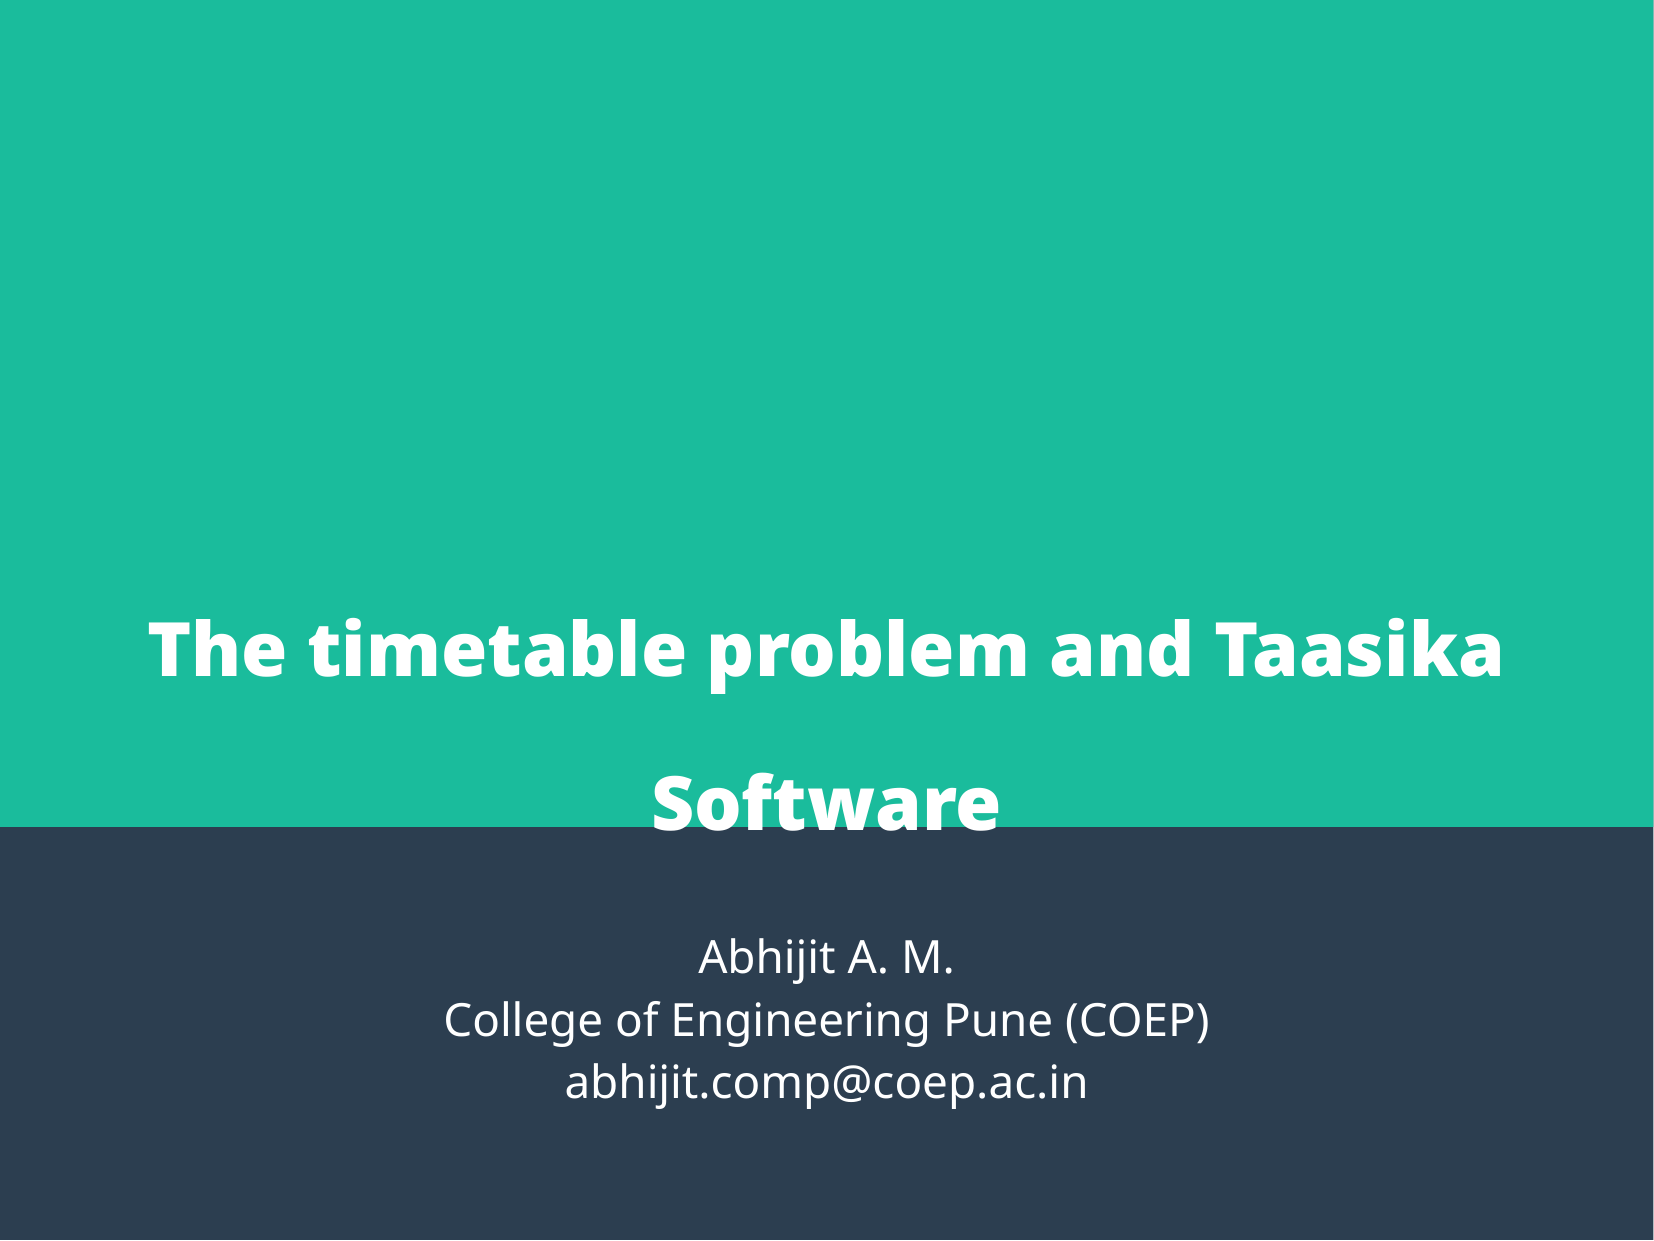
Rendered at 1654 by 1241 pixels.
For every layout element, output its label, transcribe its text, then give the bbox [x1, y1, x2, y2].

subtitle Abhijit A. M. College of Engineering Pune (COEP) abhijit.comp@coep.ac.in [59, 856, 1595, 1182]
title The timetable problem and Taasika Software [59, 589, 1595, 808]
